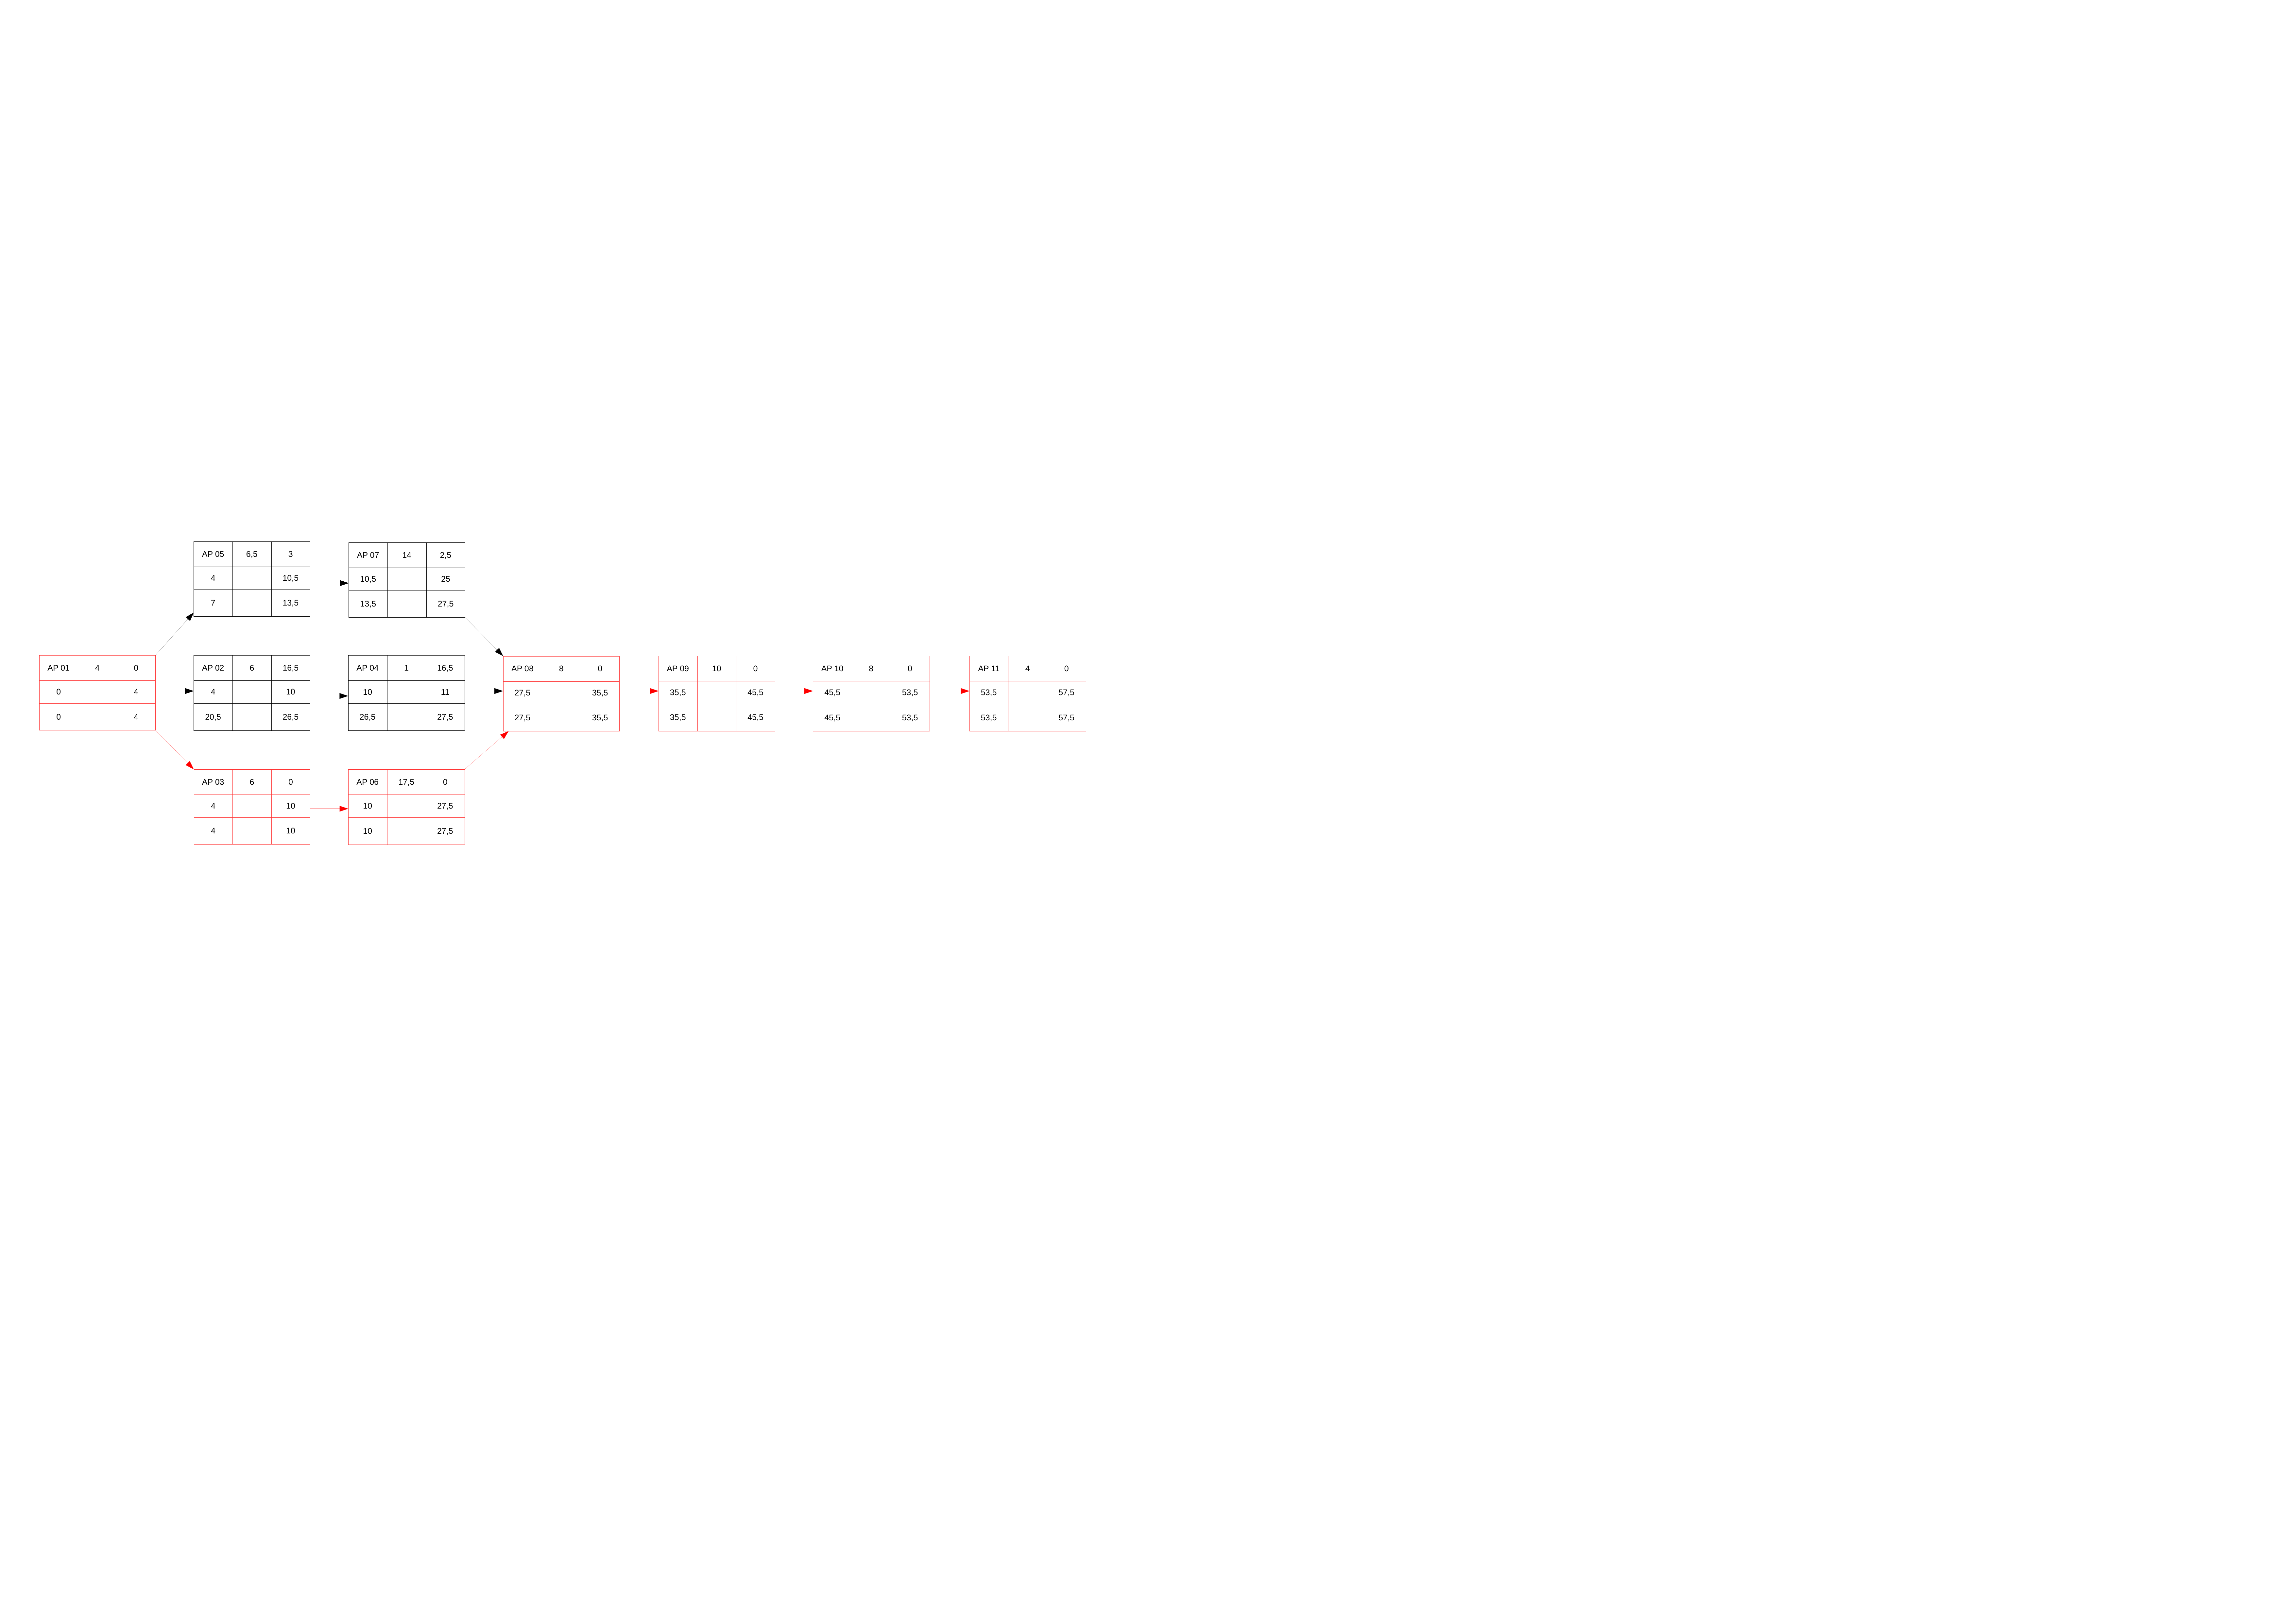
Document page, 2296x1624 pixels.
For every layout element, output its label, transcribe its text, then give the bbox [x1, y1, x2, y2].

table_cell [387, 681, 426, 703]
table_header AP 07 [349, 543, 387, 568]
table_cell 10 [349, 818, 387, 845]
table_cell [78, 704, 117, 730]
table_cell [233, 567, 271, 590]
table_cell 20,5 [194, 704, 232, 730]
table_cell [387, 704, 426, 730]
table_cell [387, 818, 426, 845]
table_header 16,5 [426, 656, 465, 680]
table_header 10 [698, 656, 736, 681]
table_cell 10,5 [349, 568, 387, 590]
table_cell 11 [426, 681, 465, 703]
table_cell 53,5 [891, 704, 930, 731]
table_cell [542, 704, 581, 731]
table_header 6 [233, 770, 271, 795]
table_cell 10 [272, 818, 310, 844]
table_header AP 04 [349, 656, 387, 680]
table_cell 45,5 [813, 704, 852, 731]
table_cell [233, 681, 271, 703]
table_cell 10 [349, 681, 387, 703]
table_cell 35,5 [581, 682, 619, 704]
table_header 8 [542, 657, 581, 681]
table_header AP 03 [194, 770, 232, 795]
table_cell 4 [117, 704, 155, 730]
table_cell 27,5 [426, 704, 465, 730]
table_header 4 [78, 656, 117, 680]
table_cell 13,5 [349, 590, 387, 617]
table_cell [233, 818, 271, 844]
table_cell [233, 704, 271, 730]
table_cell 27,5 [426, 795, 465, 817]
table_cell 26,5 [272, 704, 310, 730]
table_cell [387, 795, 426, 817]
table_cell 10 [272, 681, 310, 703]
table_cell 45,5 [736, 681, 775, 704]
table_header 2,5 [427, 543, 465, 568]
table_cell 13,5 [272, 590, 310, 616]
table_cell 53,5 [970, 704, 1008, 731]
table_cell 57,5 [1047, 681, 1086, 704]
table_header AP 10 [813, 656, 852, 681]
table_cell [698, 681, 736, 704]
table_cell 53,5 [970, 681, 1008, 704]
table_cell 27,5 [427, 590, 465, 617]
table_cell 0 [40, 681, 78, 703]
table_cell [1008, 681, 1047, 704]
table_cell 53,5 [891, 681, 930, 704]
table_cell 35,5 [659, 704, 697, 731]
table_header AP 06 [349, 770, 387, 795]
table_cell [78, 681, 117, 703]
table_cell 10 [349, 795, 387, 817]
table_cell 10,5 [272, 567, 310, 590]
table_header AP 02 [194, 656, 232, 680]
table_cell 0 [40, 704, 78, 730]
table_cell [698, 704, 736, 731]
table_header 0 [736, 656, 775, 681]
table_cell 27,5 [504, 704, 542, 731]
table_header AP 01 [40, 656, 78, 680]
table_cell 26,5 [349, 704, 387, 730]
table_cell 4 [194, 795, 232, 817]
table_header 0 [891, 656, 930, 681]
table_header 0 [1047, 656, 1086, 681]
table_header AP 08 [504, 657, 542, 681]
table_header 6 [233, 656, 271, 680]
table_cell 4 [194, 818, 232, 844]
table_cell 35,5 [659, 681, 697, 704]
table_cell [233, 795, 271, 817]
table_cell [1008, 704, 1047, 731]
table_cell 45,5 [736, 704, 775, 731]
table_cell [852, 704, 891, 731]
table_cell 35,5 [581, 704, 619, 731]
table_header 1 [387, 656, 426, 680]
table_header AP 05 [194, 542, 232, 567]
table_header 4 [1008, 656, 1047, 681]
table_cell [233, 590, 271, 616]
table_cell 25 [427, 568, 465, 590]
table_cell 45,5 [813, 681, 852, 704]
table_header AP 09 [659, 656, 697, 681]
table_header 0 [117, 656, 155, 680]
table_header 14 [388, 543, 426, 568]
table_header 8 [852, 656, 891, 681]
table_cell 10 [272, 795, 310, 817]
table_cell [542, 682, 581, 704]
table_header 0 [581, 657, 619, 681]
table_cell 7 [194, 590, 232, 616]
table_header 6,5 [233, 542, 271, 567]
table_cell [852, 681, 891, 704]
table_cell 27,5 [504, 682, 542, 704]
table_cell 4 [194, 681, 232, 703]
table_cell 57,5 [1047, 704, 1086, 731]
table_header 16,5 [272, 656, 310, 680]
table_cell 4 [117, 681, 155, 703]
table_cell [388, 568, 426, 590]
table_header 0 [272, 770, 310, 795]
table_header AP 11 [970, 656, 1008, 681]
table_cell [388, 590, 426, 617]
table_header 17,5 [387, 770, 426, 795]
table_header 3 [272, 542, 310, 567]
table_cell 4 [194, 567, 232, 590]
table_header 0 [426, 770, 465, 795]
table_cell 27,5 [426, 818, 465, 845]
